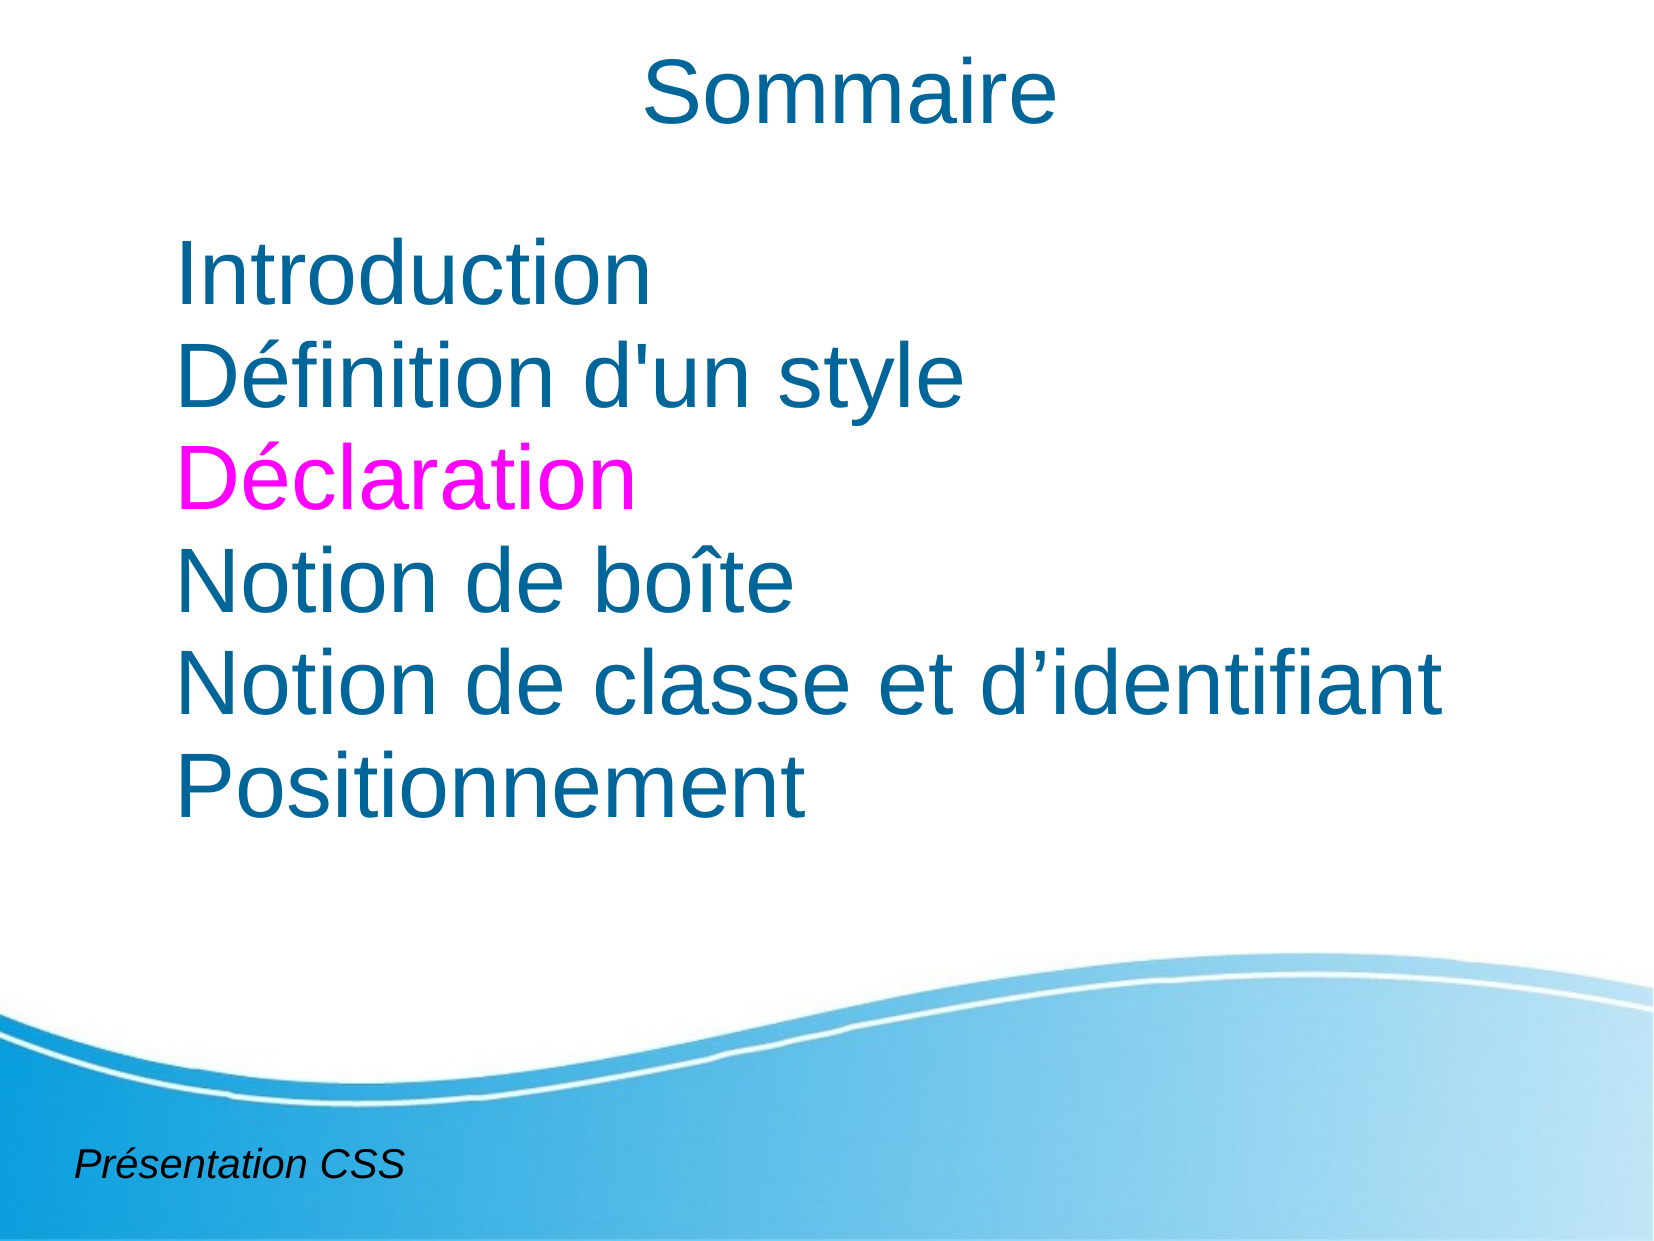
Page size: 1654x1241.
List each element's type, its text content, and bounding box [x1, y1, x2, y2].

title Sommaire [106, 0, 1595, 196]
title Introduction Définition d'un style Déclaration Notion de boîte Notion de classe et d’identifiant Positionnement [174, 221, 1558, 837]
picture [0, 952, 1654, 1241]
